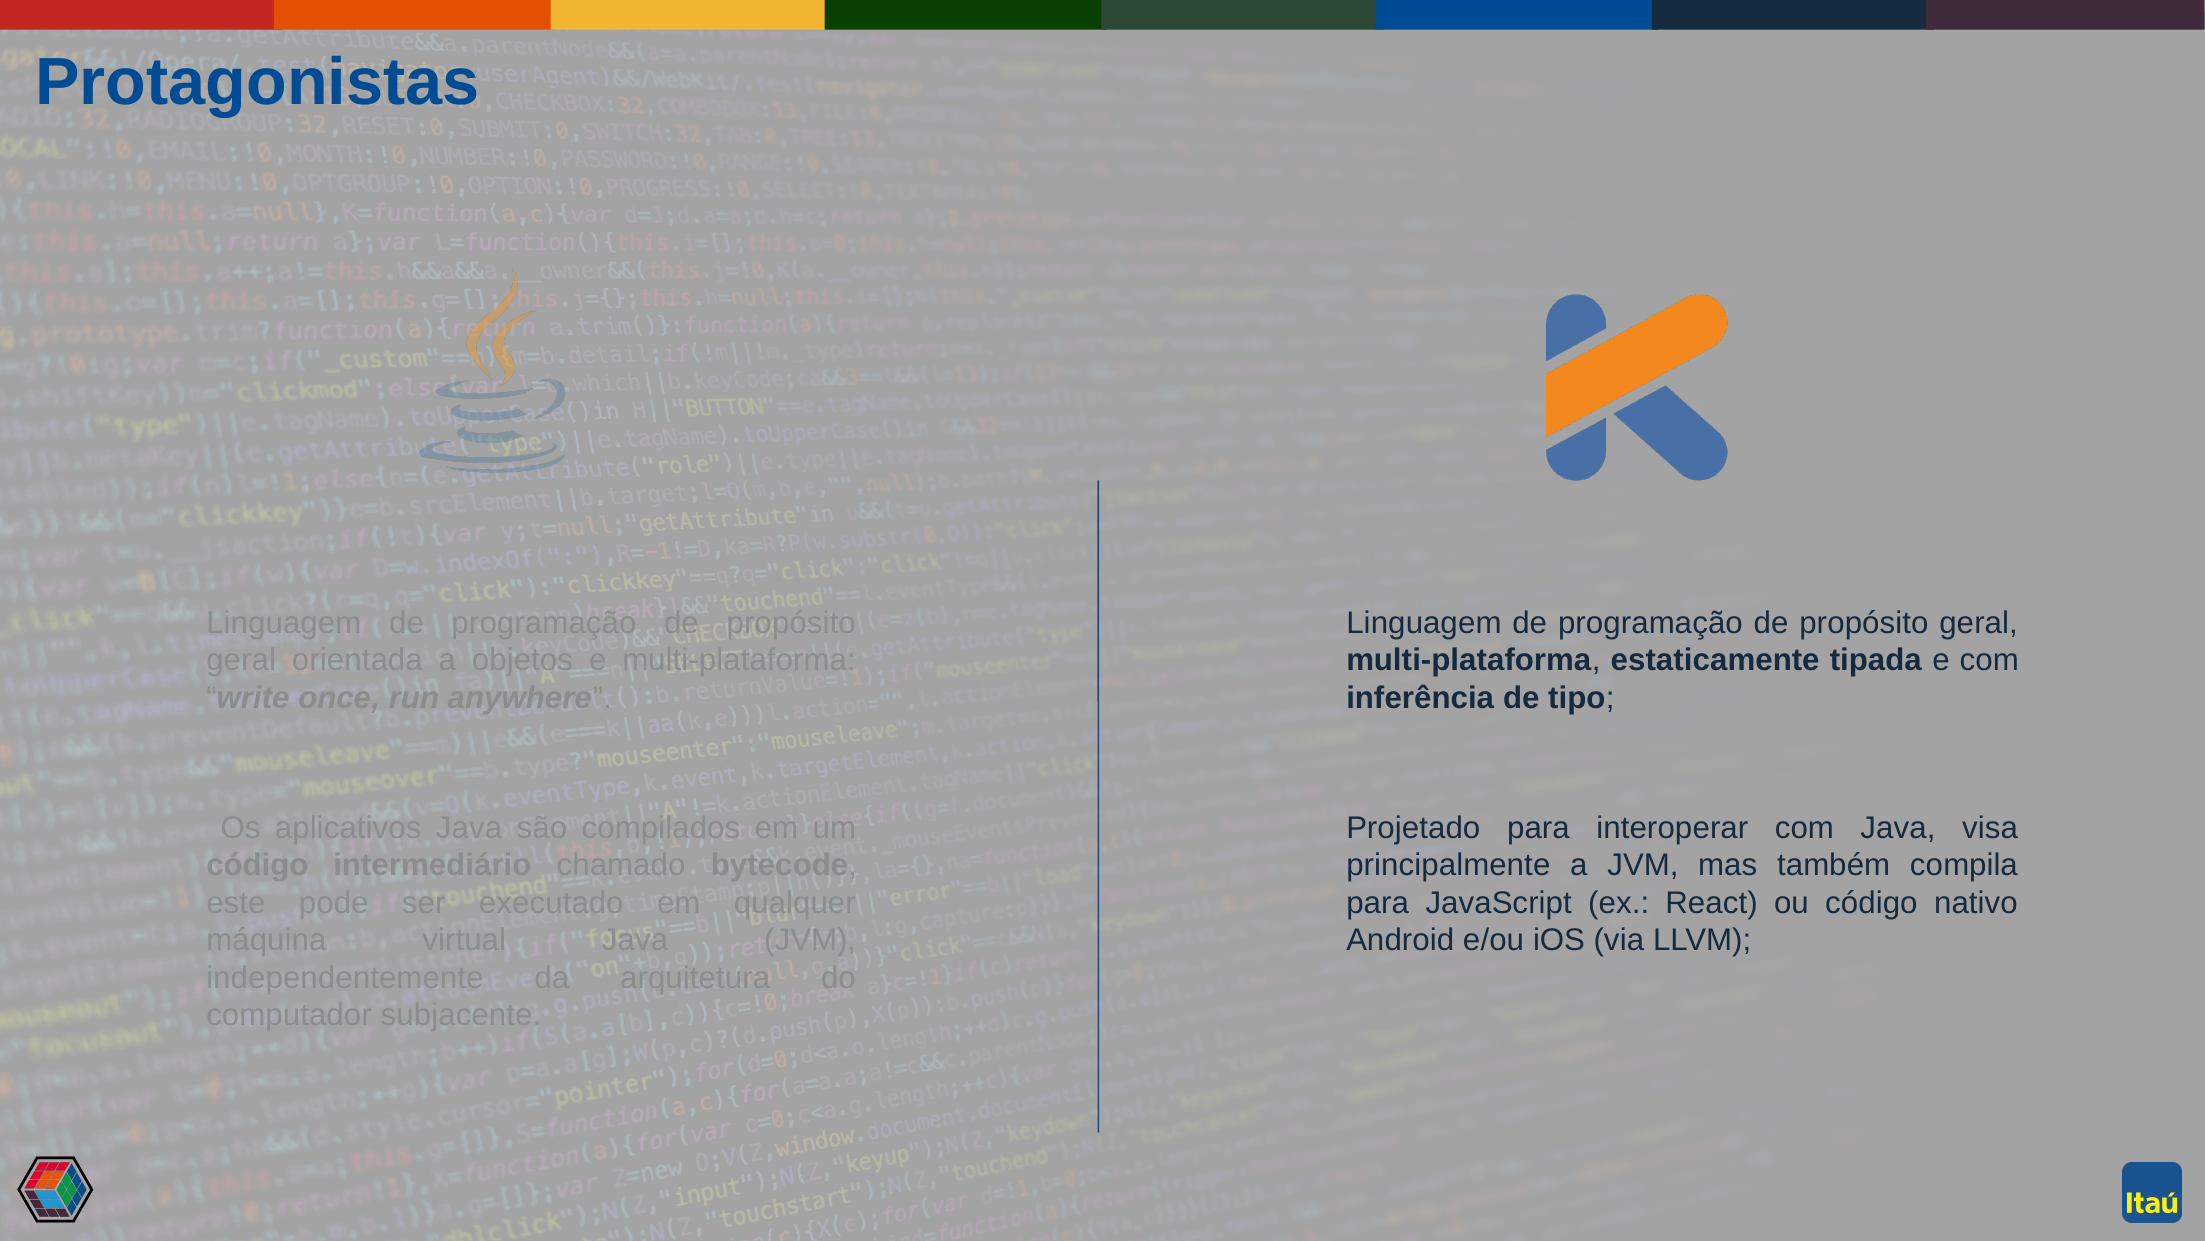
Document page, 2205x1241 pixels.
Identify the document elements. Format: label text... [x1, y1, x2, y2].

text_box Linguagem de programação de propósito geral, multi-plataforma, estaticamente tipada e com inferência de tipo; Projetado para interoperar com Java, visa principalmente a JVM, mas também compila para JavaScript (ex.: React) ou código nativo Android e/ou iOS (via LLVM); [1331, 594, 2034, 1021]
picture [2122, 1162, 2182, 1223]
title Protagonistas [35, 44, 2020, 120]
picture [15, 1149, 95, 1229]
picture [1543, 294, 1730, 481]
picture [415, 268, 570, 481]
text_box Linguagem de programação de propósito geral orientada a objetos e multi-plataforma: “write once, run anywhere”. Os aplicativos Java são compilados em um código intermediário chamado bytecode, este pode ser executado em qualquer máquina virtual Java (JVM), independentemente da arquitetura do computador subjacente. [191, 594, 872, 1091]
